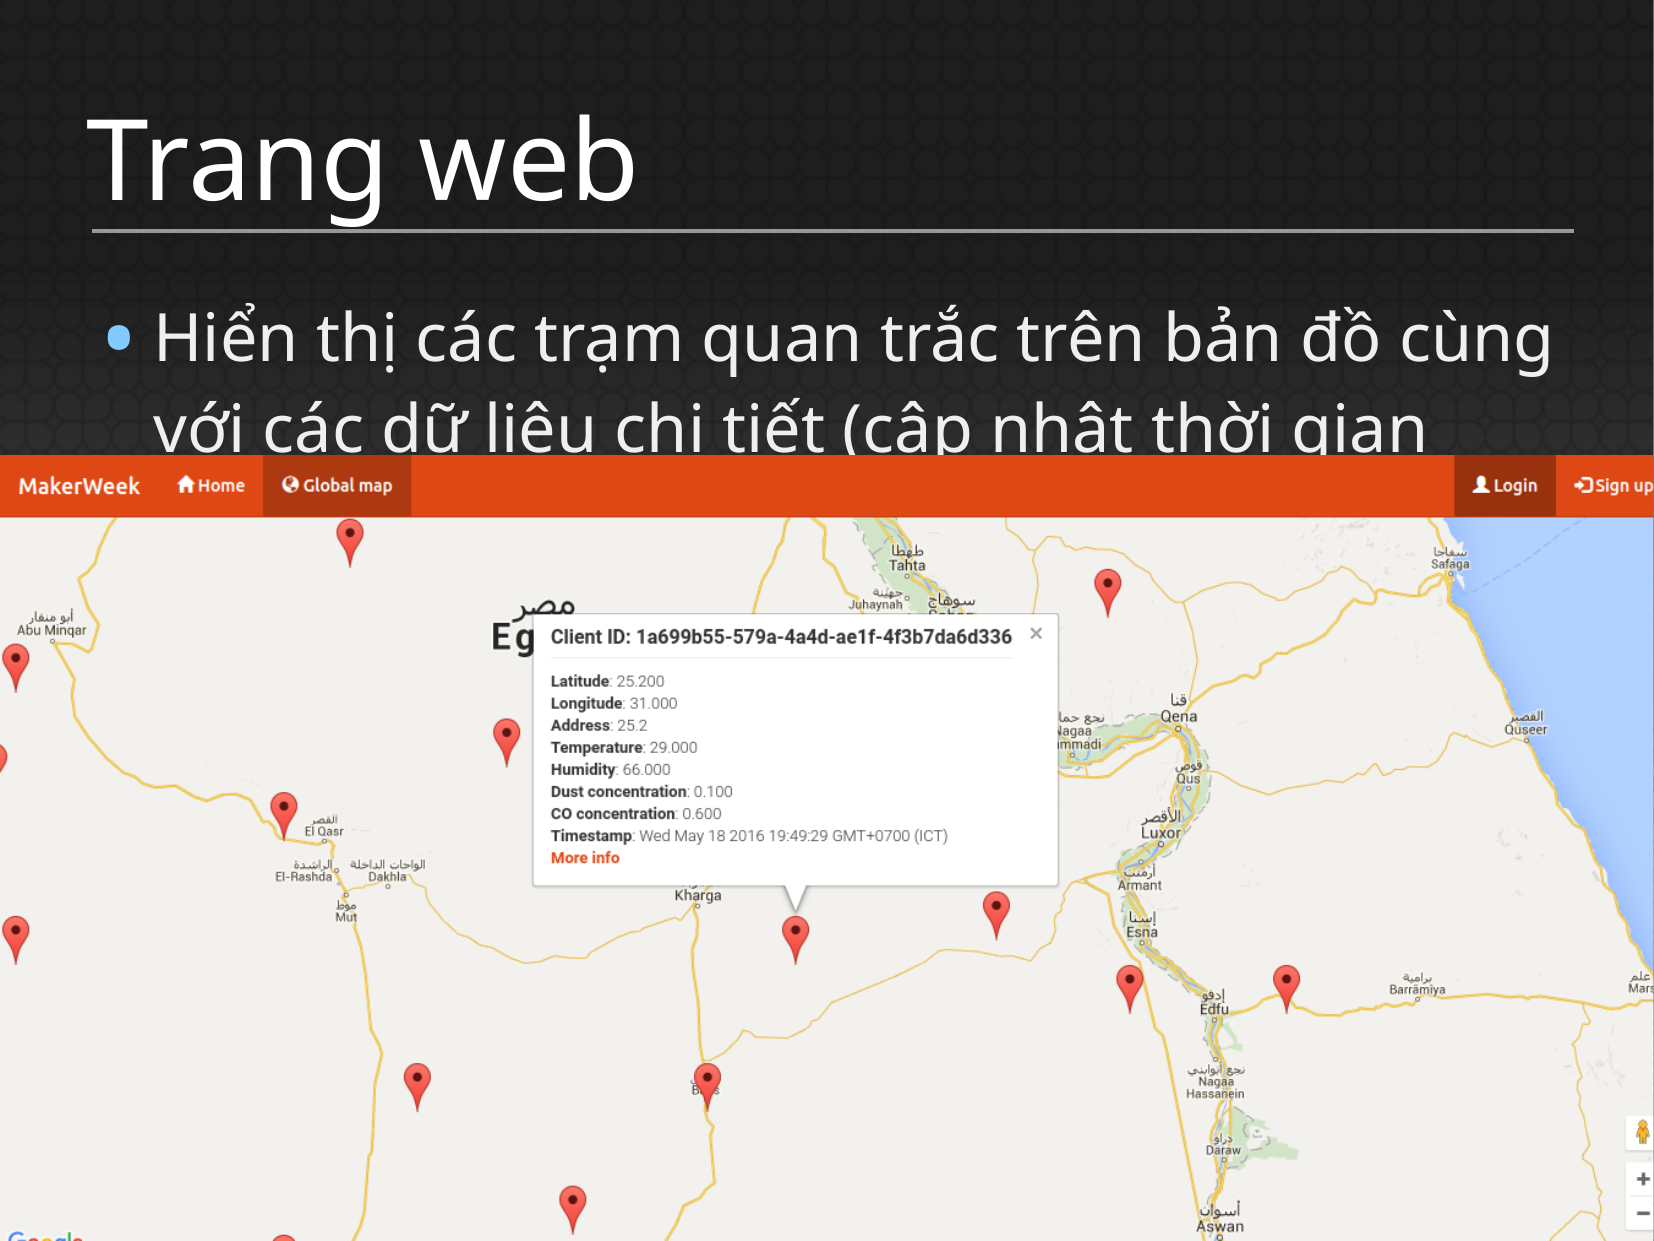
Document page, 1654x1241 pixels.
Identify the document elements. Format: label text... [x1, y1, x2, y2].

list Hiển thị các trạm quan trắc trên bản đồ cùng với các dữ liệu chi tiết (cập nhật thời gian thực) [82, 290, 1571, 455]
picture [0, 0, 1654, 1241]
title Trang web [86, 81, 1576, 233]
